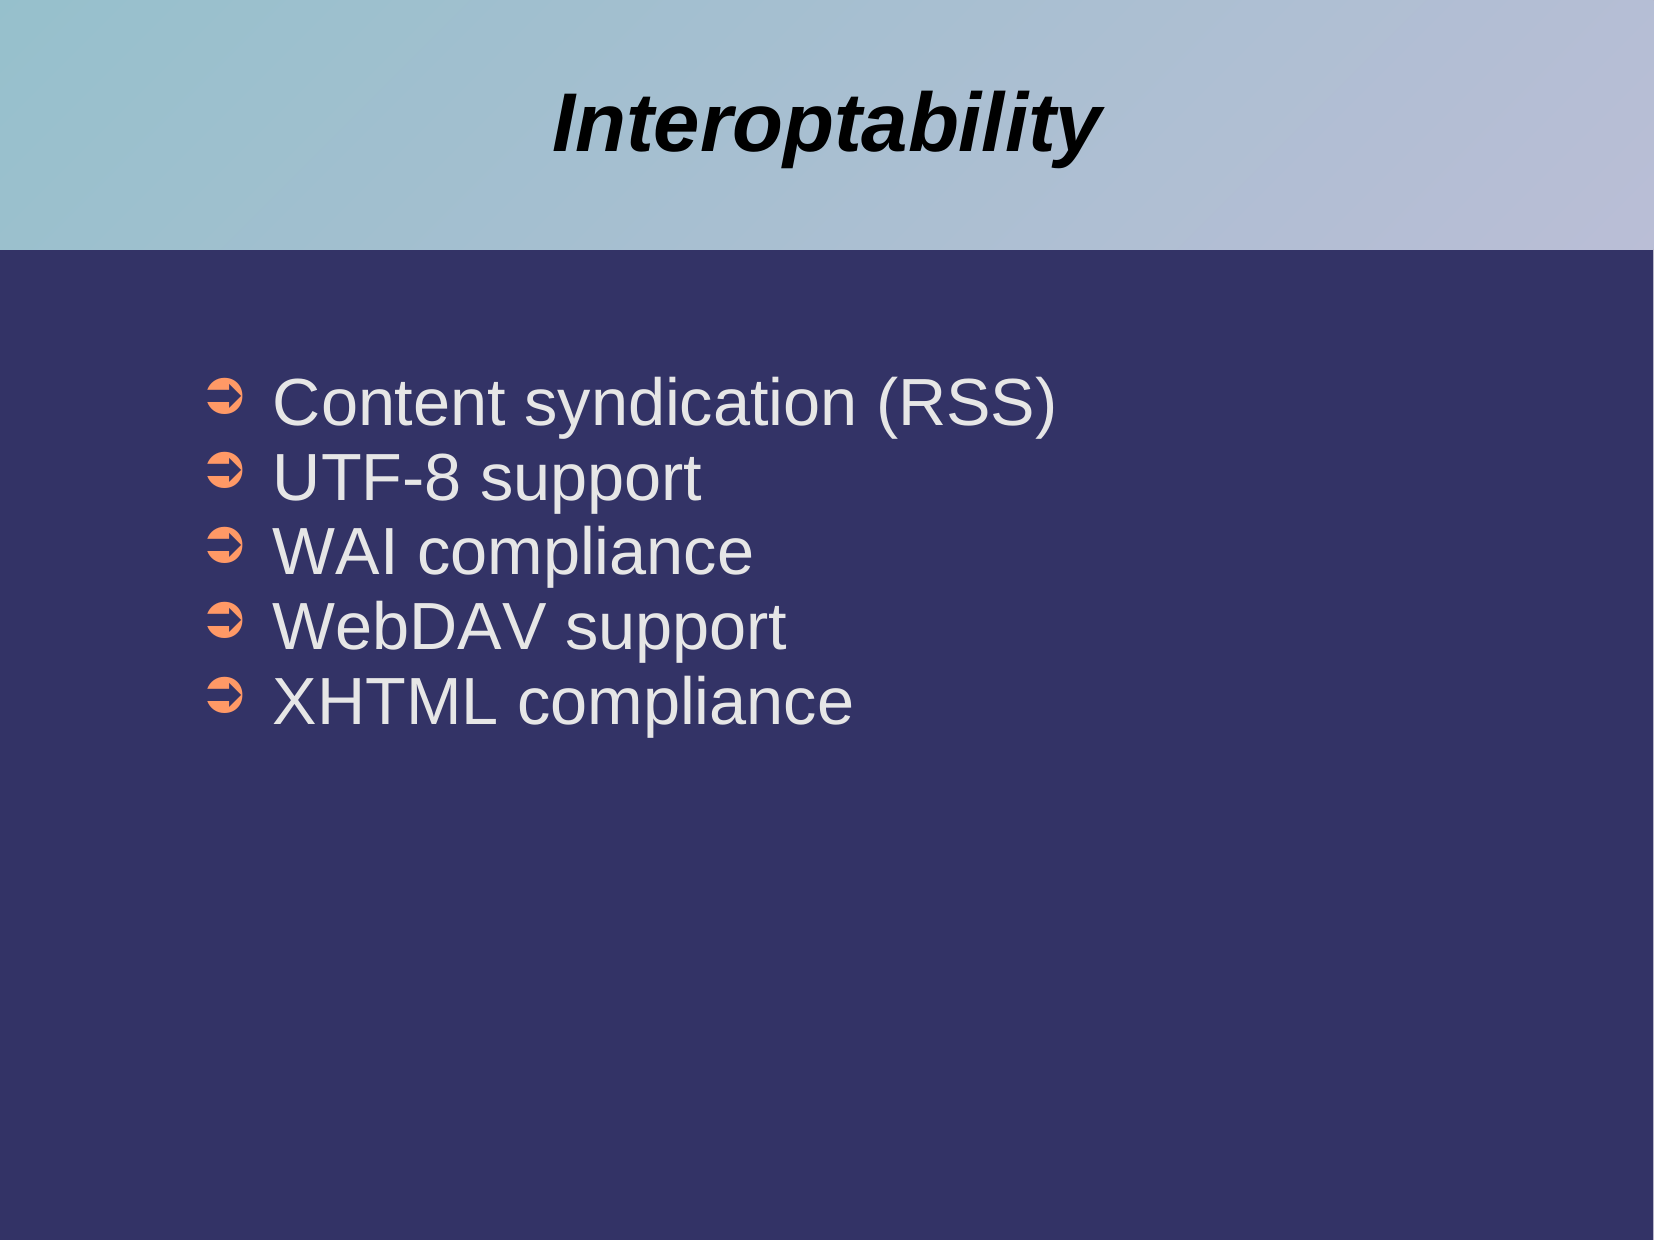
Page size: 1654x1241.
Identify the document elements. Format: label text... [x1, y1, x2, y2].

list Content syndication (RSS) UTF-8 support WAI compliance WebDAV support XHTML compliance [178, 364, 1570, 1147]
title Interoptability [121, 19, 1534, 227]
